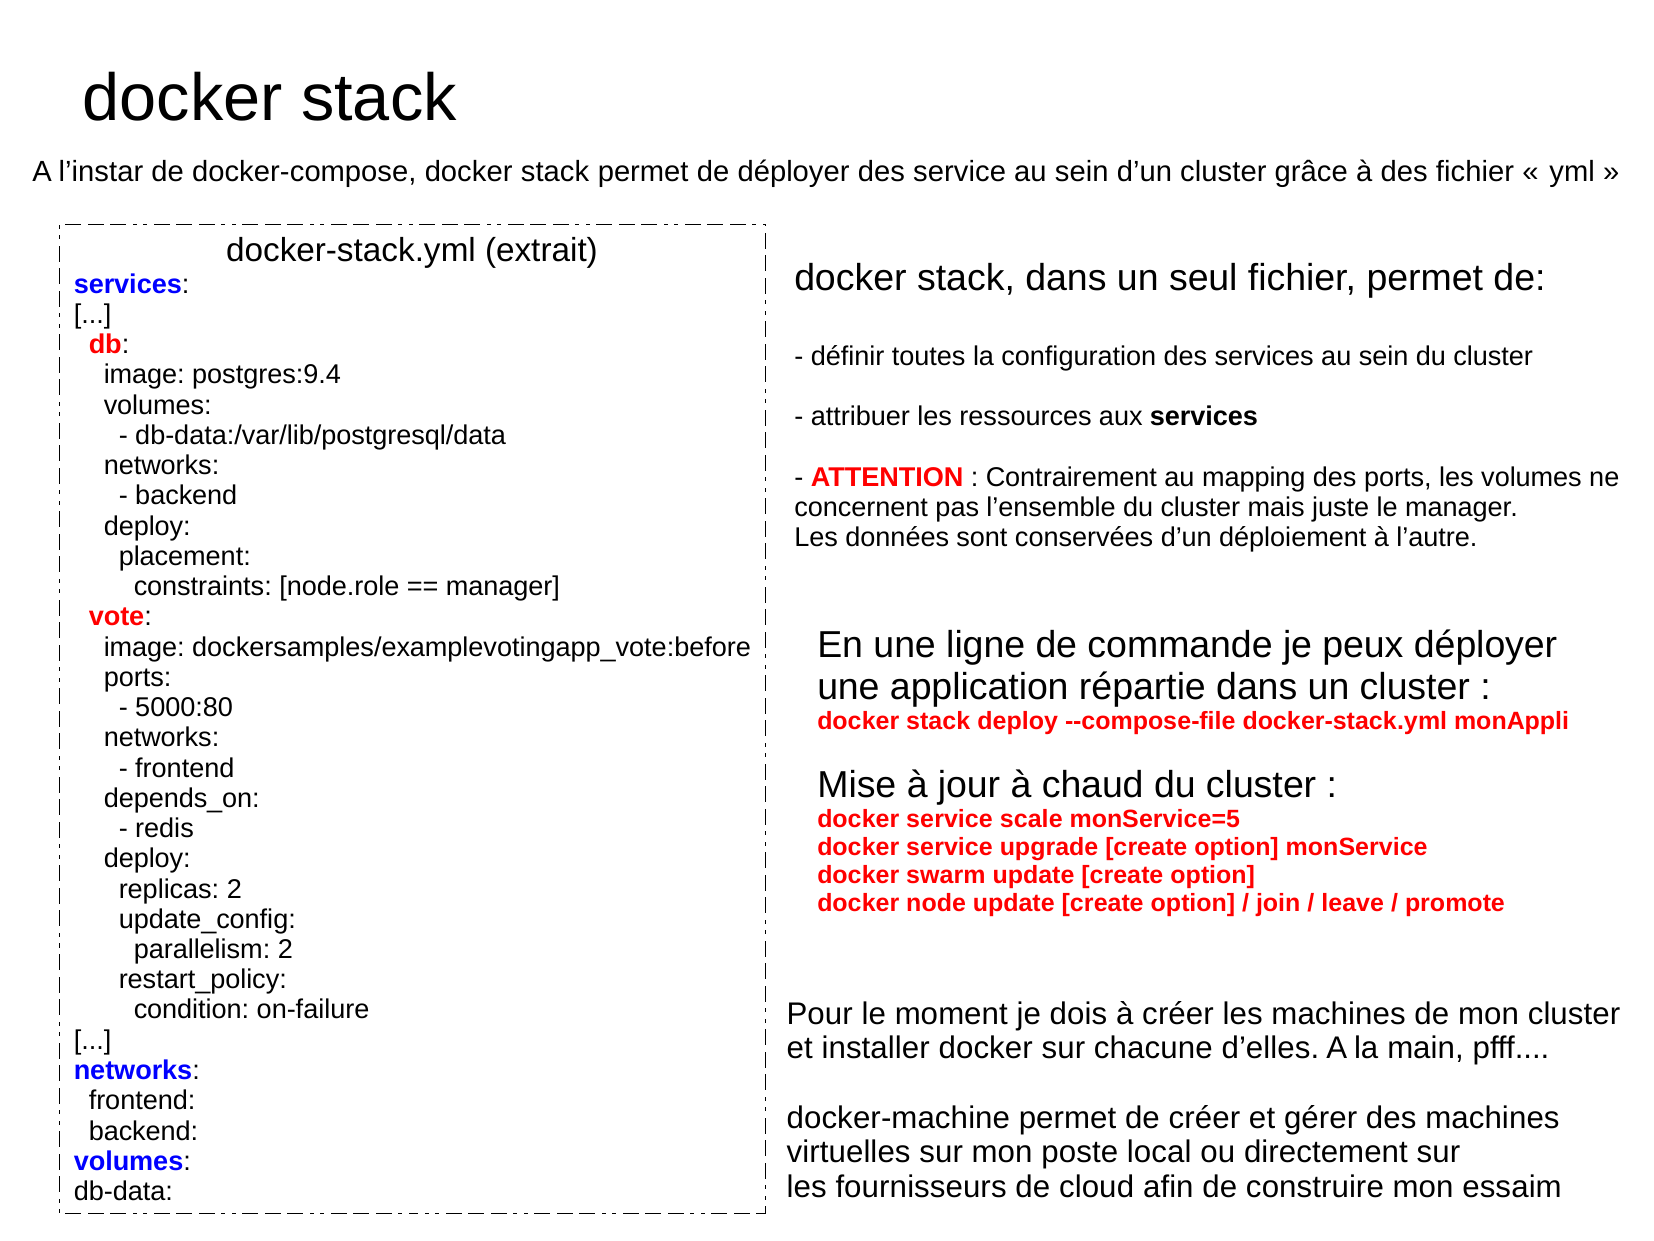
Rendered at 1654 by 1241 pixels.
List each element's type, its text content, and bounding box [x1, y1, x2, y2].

subtitle docker stack [82, 59, 1571, 147]
text_box A l’instar de docker-compose, docker stack permet de déployer des service au sein d’un cluster grâce à des fichier « yml » [17, 147, 1643, 219]
text_box Pour le moment je dois à créer les machines de mon cluster et installer docker sur chacune d’elles. A la main, pfff.... docker-machine permet de créer et gérer des machines virtuelles sur mon poste local ou directement sur les fournisseurs de cloud afin de construire mon essaim [771, 988, 1637, 1212]
text_box docker stack, dans un seul fichier, permet de: - définir toutes la configuration des services au sein du cluster - attribuer les ressources aux services - ATTENTION : Contrairement au mapping des ports, les volumes ne concernent pas l’ensemble du cluster mais juste le manager. Les données sont conservées d’un déploiement à l’autre. [779, 249, 1641, 560]
text_box En une ligne de commande je peux déployer une application répartie dans un cluster : docker stack deploy --compose-file docker-stack.yml monAppli Mise à jour à chaud du cluster : docker service scale monService=5 docker service upgrade [create option] monService docker swarm update [create option] docker node update [create option] / join / leave / promote [802, 615, 1586, 953]
text_box docker-stack.yml (extrait) services: [...] db: image: postgres:9.4 volumes: - db-data:/var/lib/postgresql/data networks: - backend deploy: placement: constraints: [node.role == manager] vote: image: dockersamples/examplevotingapp_vote:before ports: - 5000:80 networks: - frontend depends_on: - redis deploy: replicas: 2 update_config: parallelism: 2 restart_policy: condition: on-failure [...] networks: frontend: backend: volumes: db-data: [59, 224, 766, 1214]
